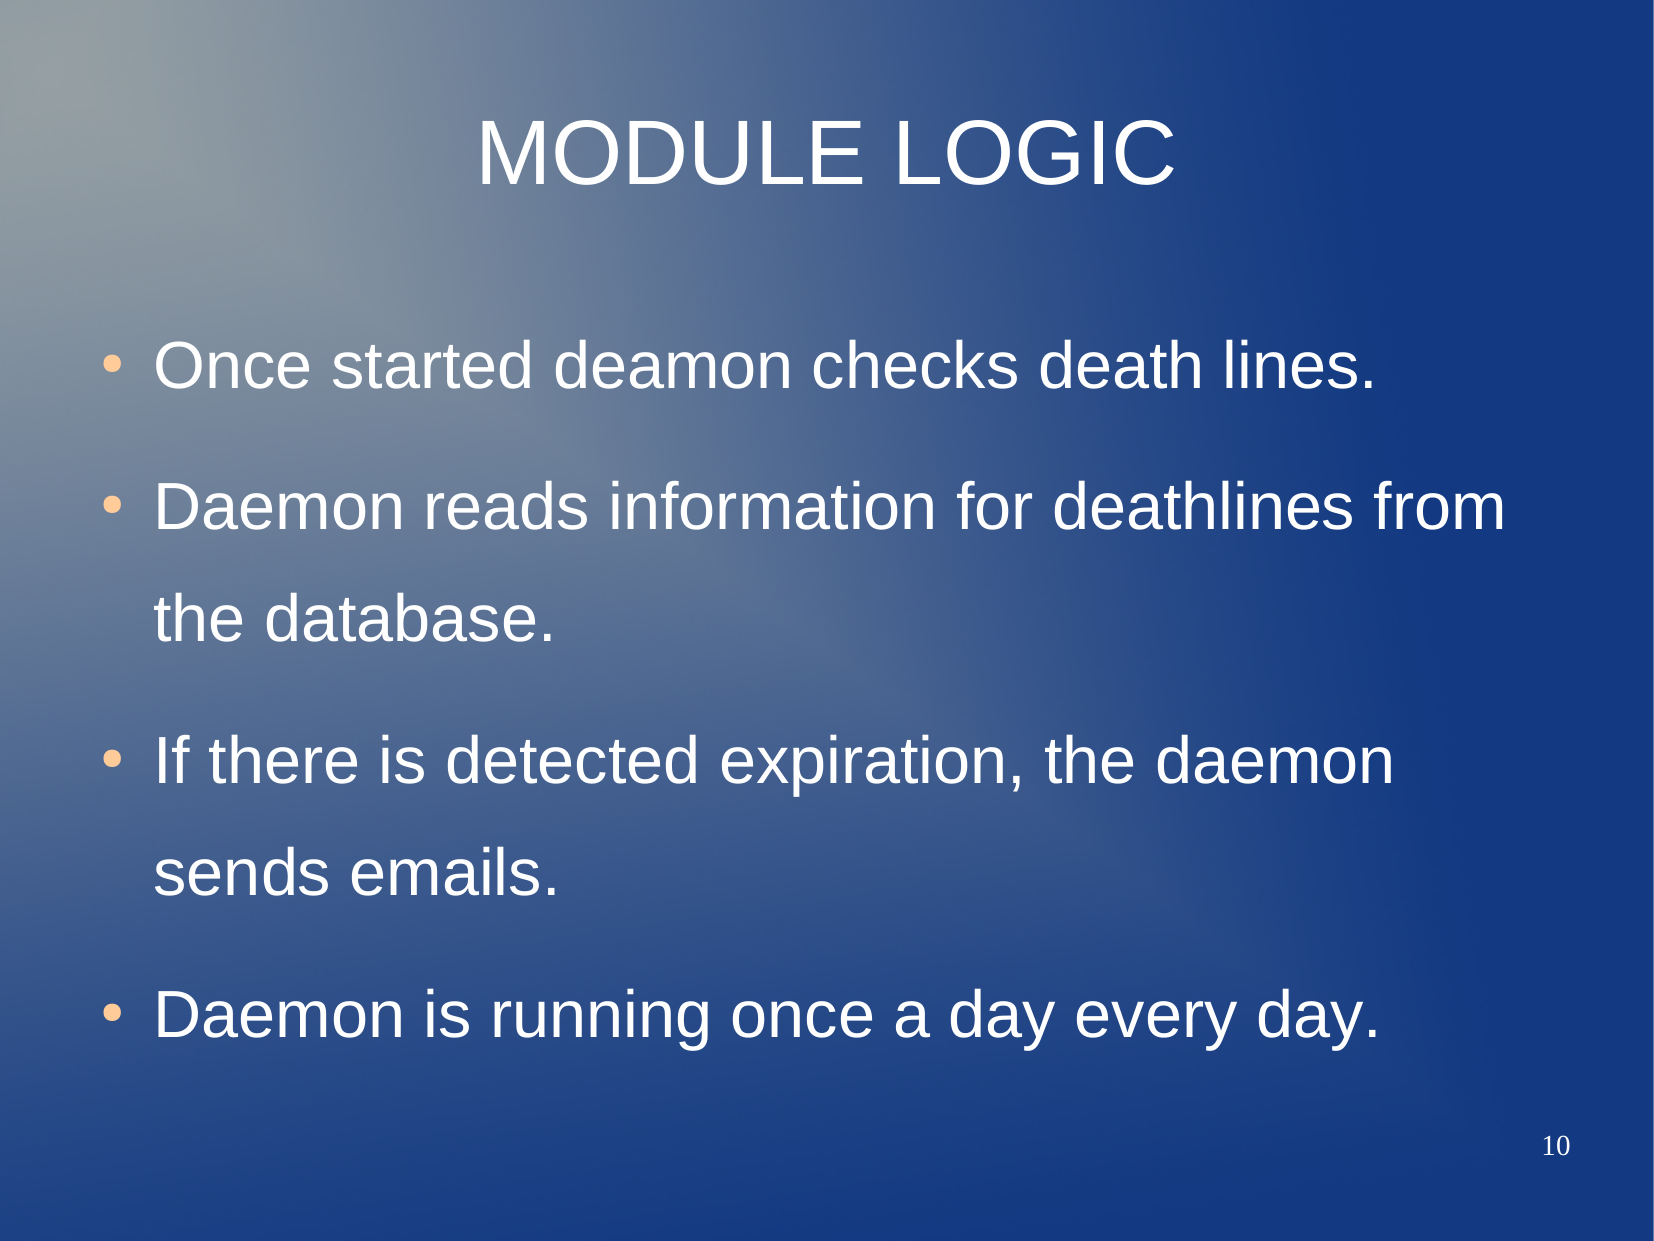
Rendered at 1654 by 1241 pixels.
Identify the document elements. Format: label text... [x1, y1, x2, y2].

title MODULE LOGIC [82, 49, 1571, 257]
picture [0, 0, 1654, 1241]
list Once started deamon checks death lines. Daemon reads information for deathlines from the database. If there is detected expiration, the daemon sends emails. Daemon is running once a day every day. [82, 290, 1571, 1109]
